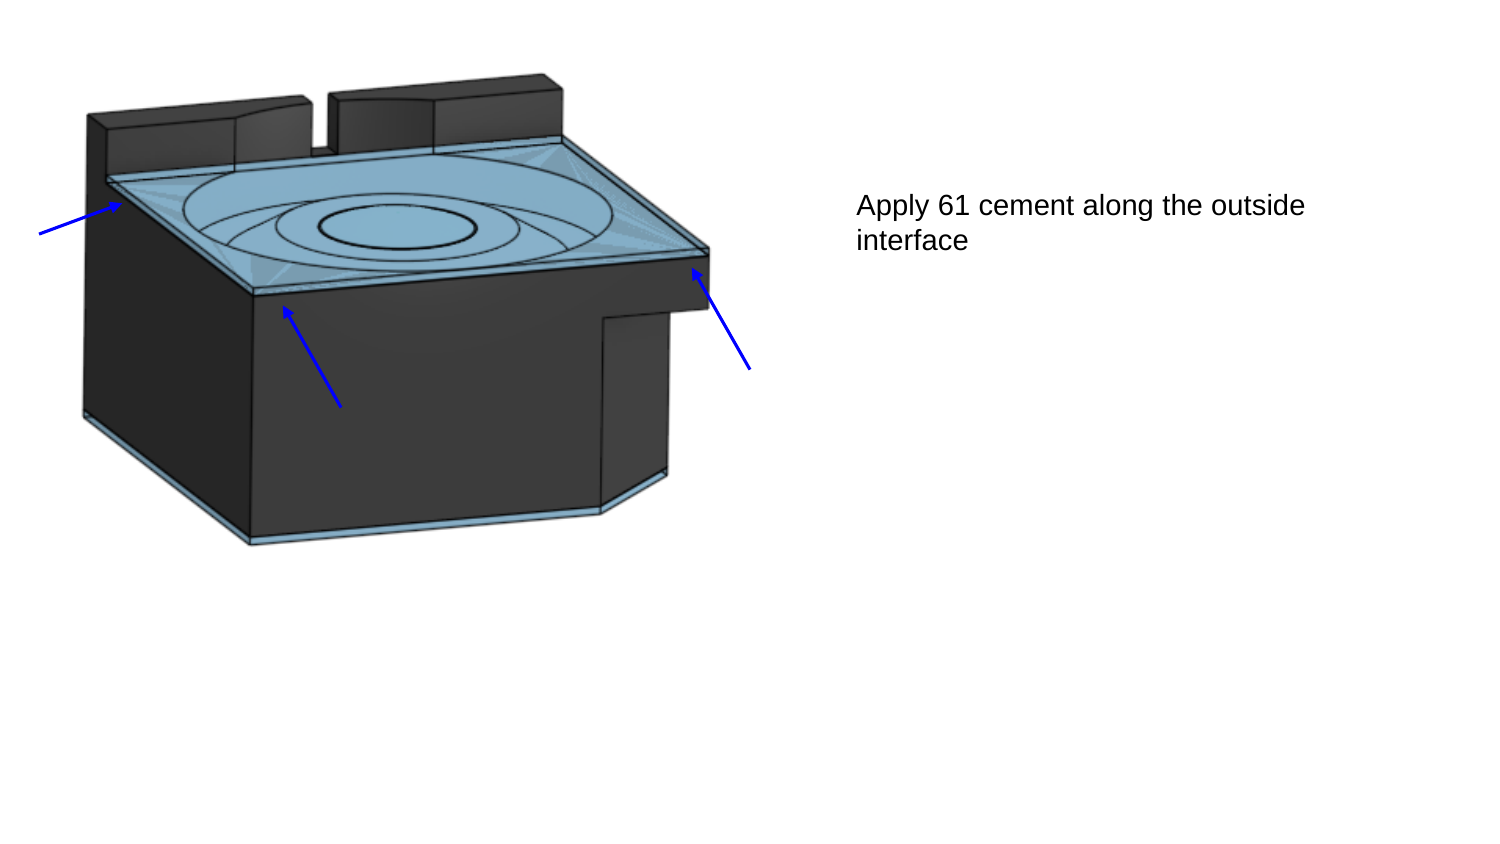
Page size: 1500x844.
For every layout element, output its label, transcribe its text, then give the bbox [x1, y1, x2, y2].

picture [24, 24, 768, 591]
text_box Apply 61 cement along the outside interface [841, 171, 1330, 272]
